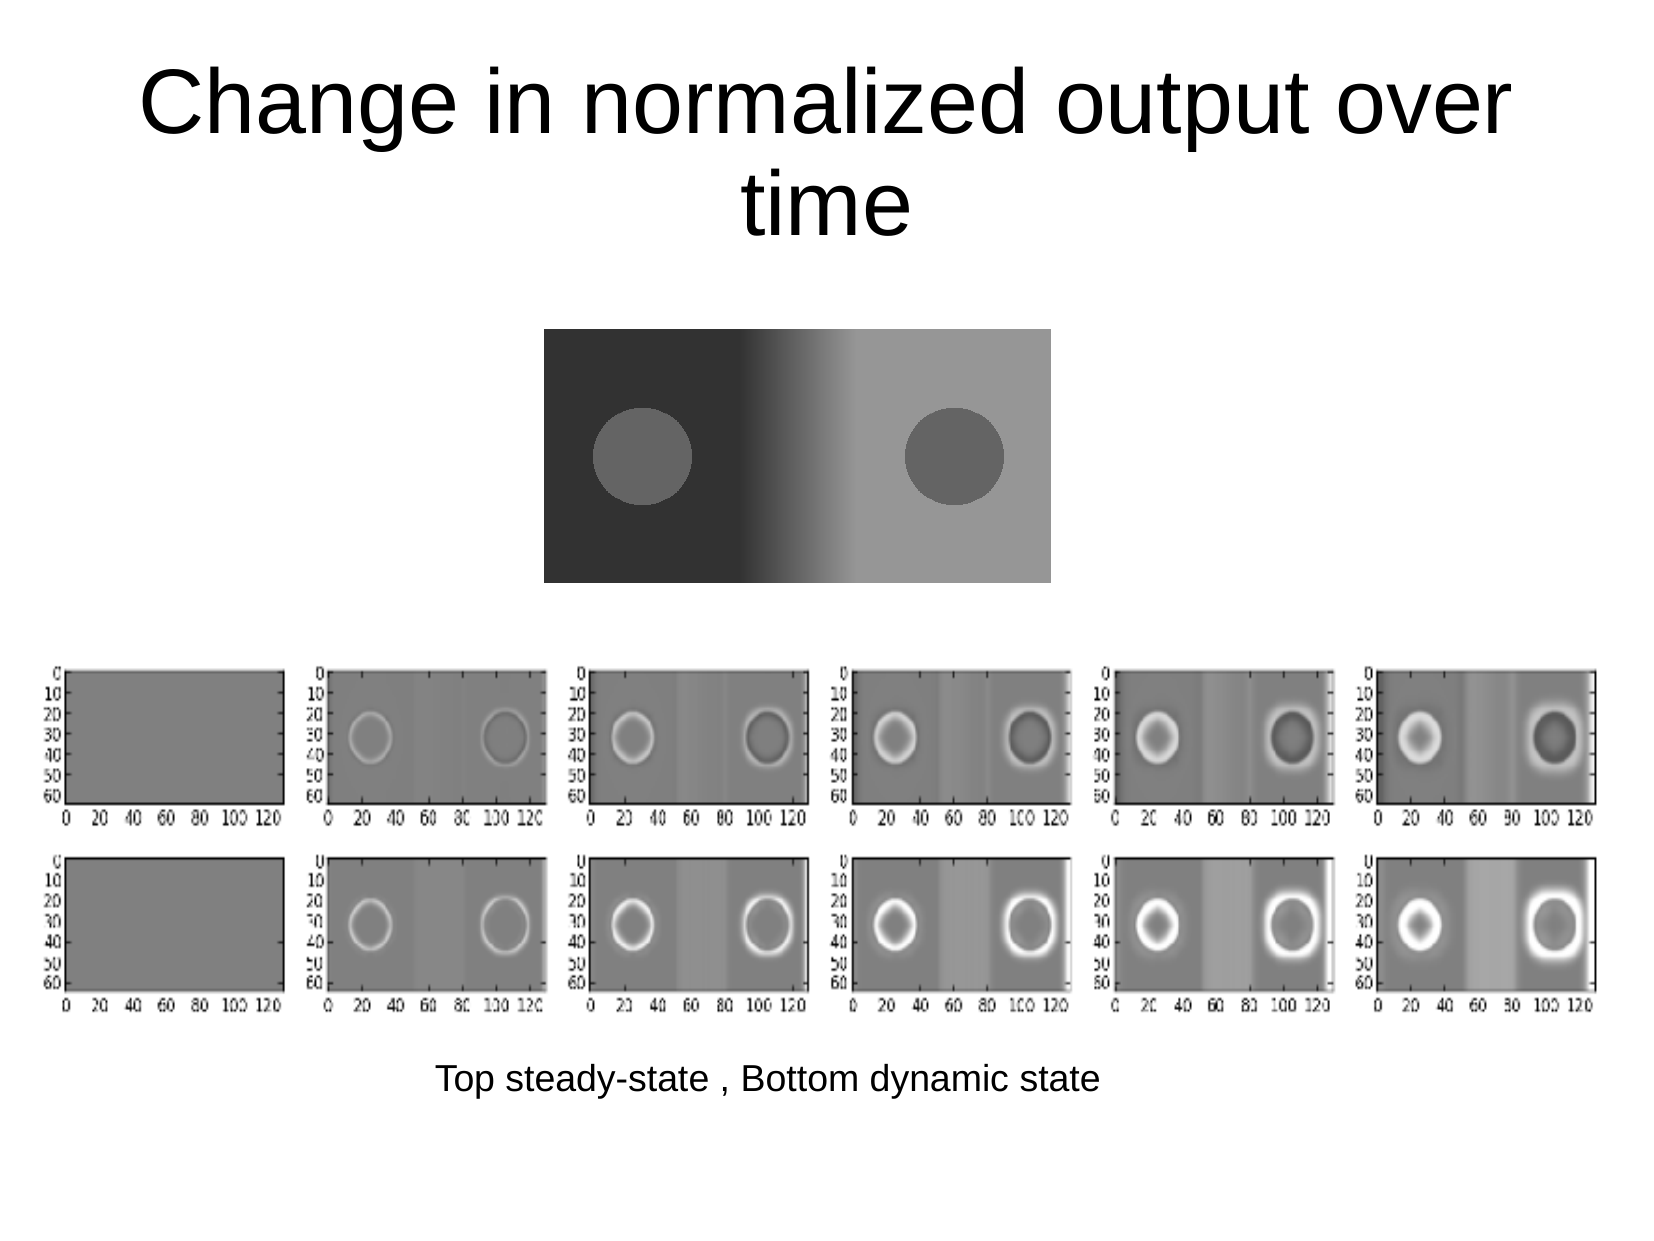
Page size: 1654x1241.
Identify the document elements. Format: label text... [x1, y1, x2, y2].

picture [35, 649, 1636, 1036]
text_box Top steady-state , Bottom dynamic state [420, 1050, 1201, 1107]
picture [544, 329, 1051, 583]
title Change in normalized output over time [82, 49, 1571, 257]
